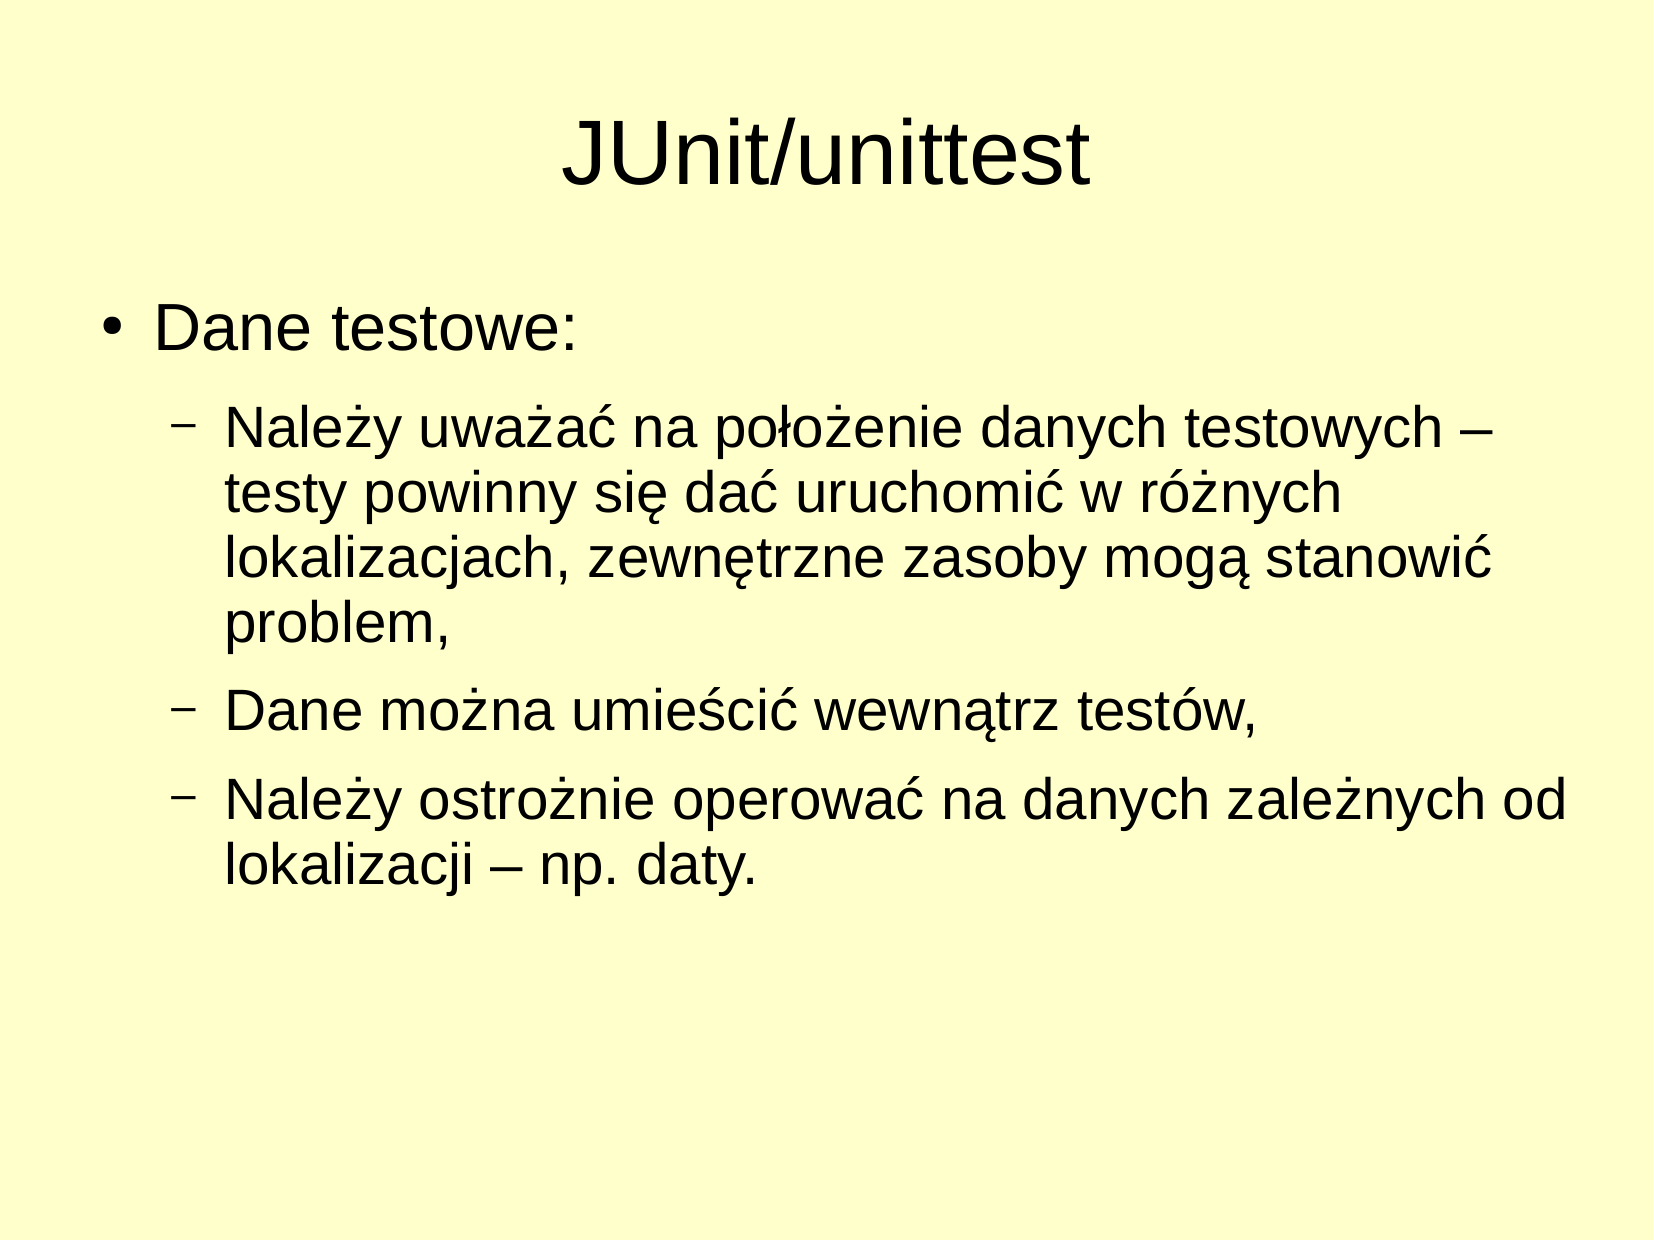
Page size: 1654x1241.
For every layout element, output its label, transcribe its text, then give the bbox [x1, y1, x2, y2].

list Dane testowe: Należy uważać na położenie danych testowych – testy powinny się dać uruchomić w różnych lokalizacjach, zewnętrzne zasoby mogą stanowić problem, Dane można umieścić wewnątrz testów, Należy ostrożnie operować na danych zależnych od lokalizacji – np. daty. [82, 290, 1571, 1109]
title JUnit/unittest [82, 49, 1571, 257]
